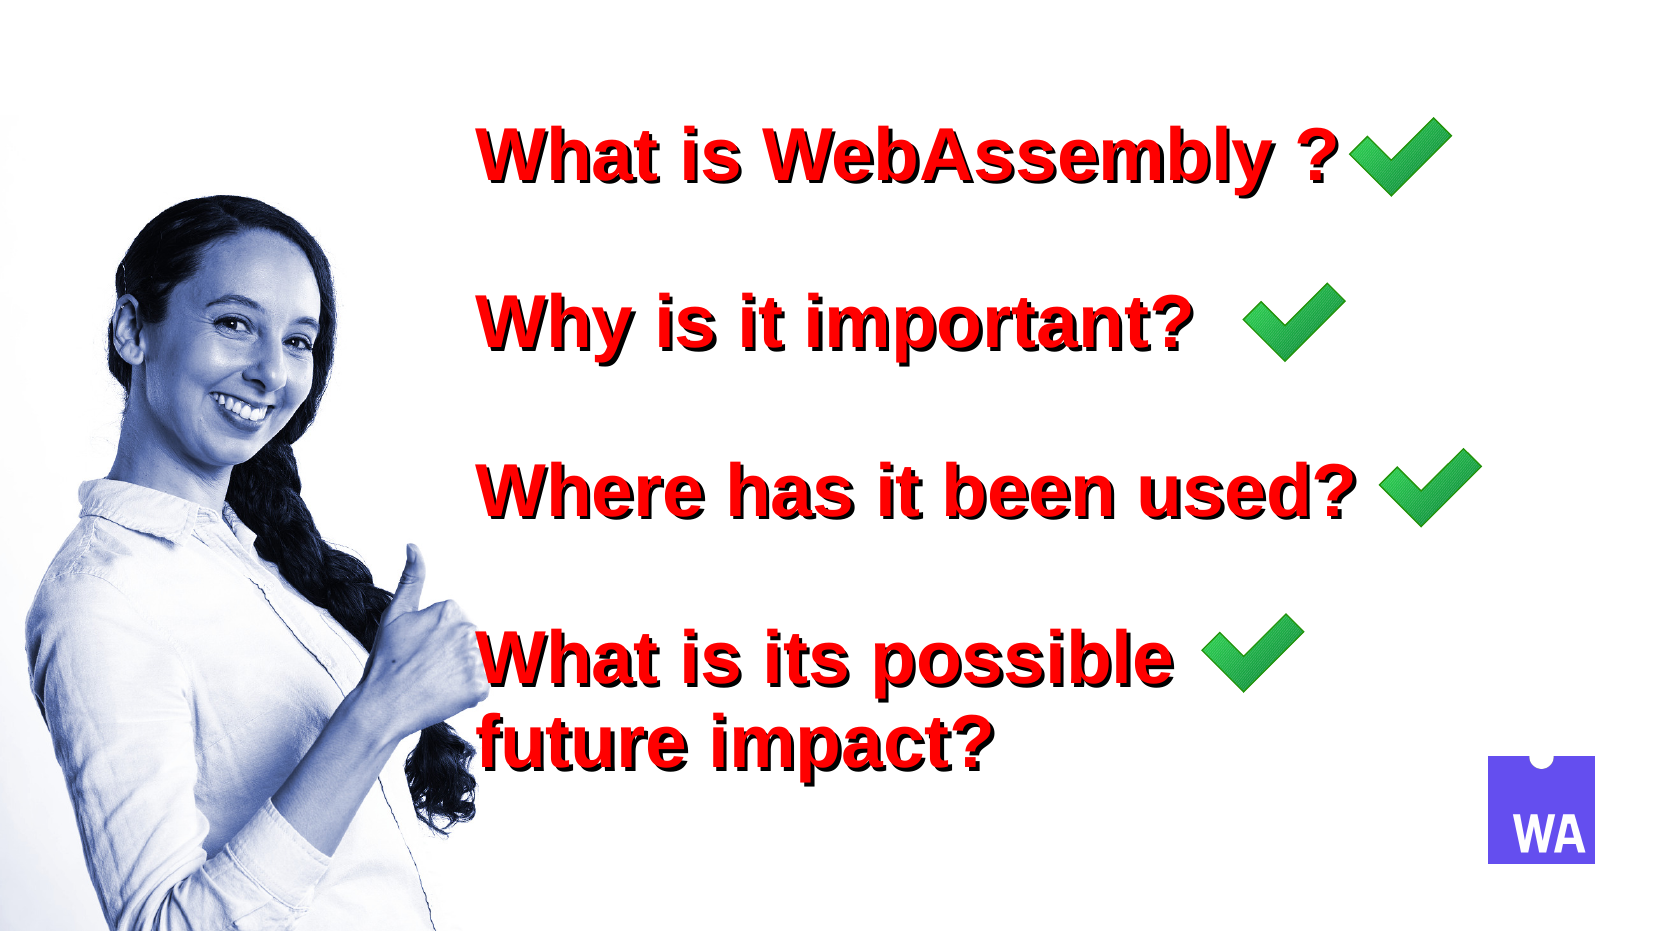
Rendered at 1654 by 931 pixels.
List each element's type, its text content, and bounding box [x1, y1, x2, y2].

picture [1328, 83, 1471, 225]
picture [1358, 413, 1501, 556]
picture [1488, 756, 1595, 864]
picture [1222, 248, 1364, 390]
picture [0, 115, 579, 931]
text_box What is WebAssembly ? Why is it important? Where has it been used? What is its possible future impact? [460, 104, 1406, 815]
picture [1181, 579, 1323, 721]
